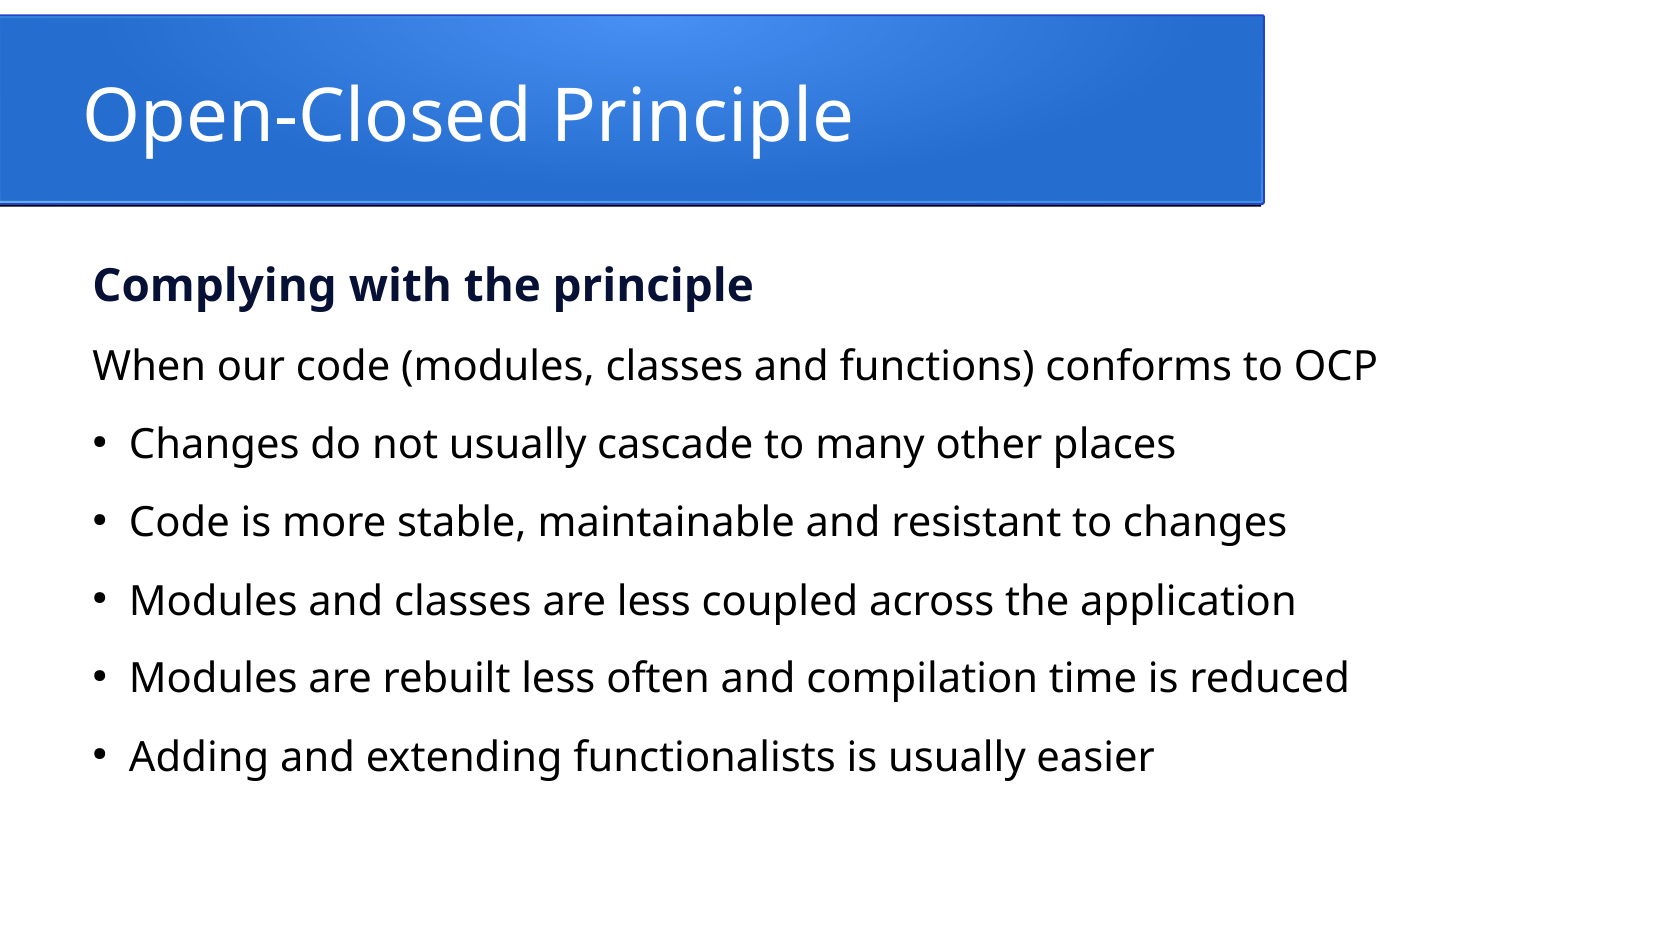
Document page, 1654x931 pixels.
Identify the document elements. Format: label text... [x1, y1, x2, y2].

subtitle Complying with the principle When our code (modules, classes and functions) conforms to OCP Changes do not usually cascade to many other places Code is more stable, maintainable and resistant to changes Modules and classes are less coupled across the application Modules are rebuilt less often and compilation time is reduced Adding and extending functionalists is usually easier [92, 175, 1566, 861]
title Open-Closed Principle [82, 35, 1235, 189]
